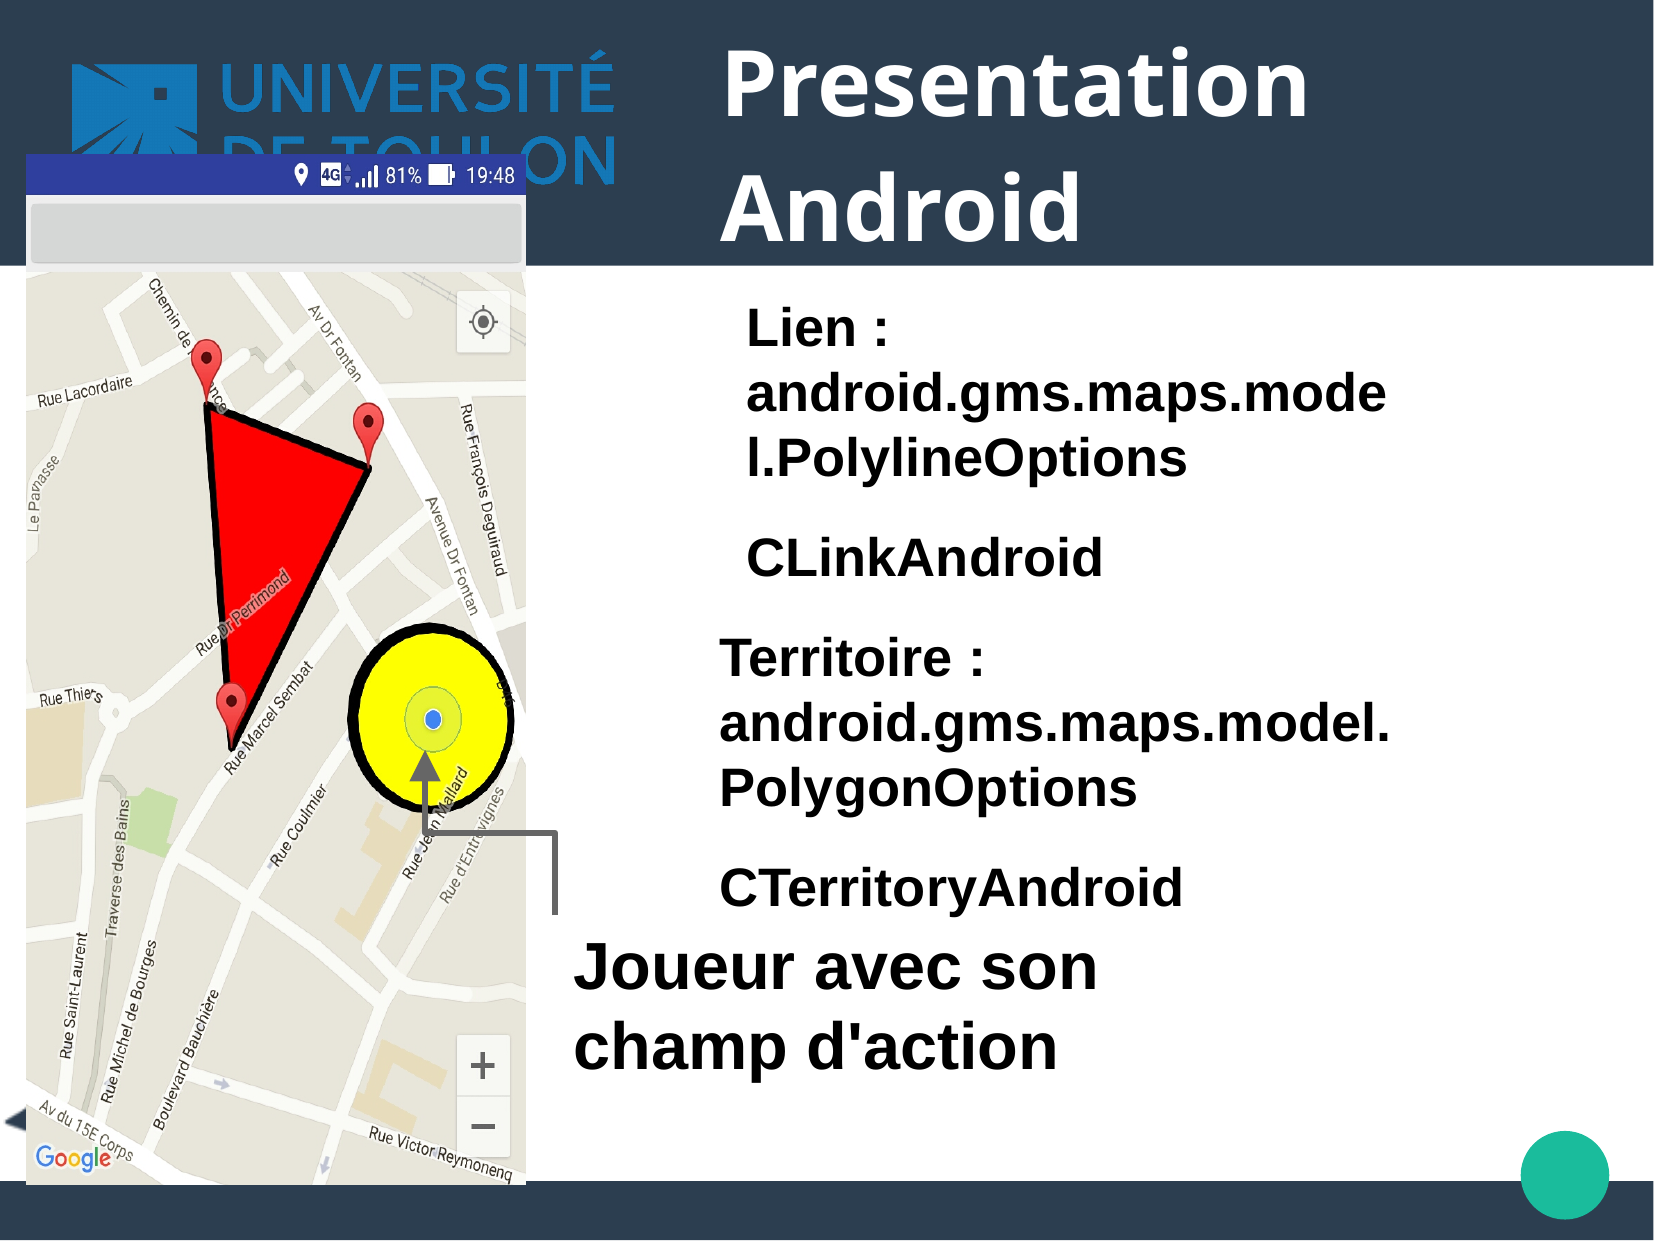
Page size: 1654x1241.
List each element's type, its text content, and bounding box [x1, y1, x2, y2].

text_box Territoire : android.gms.maps.model.PolygonOptions CTerritoryAndroid [690, 615, 1423, 931]
text_box Presentation Android [705, 11, 1576, 286]
text_box [0, 26, 1488, 234]
picture [2, 154, 526, 1186]
text_box Lien : android.gms.maps.model.PolylineOptions CLinkAndroid [724, 284, 1411, 734]
text_box Joueur avec son champ d'action [488, 915, 1186, 1081]
